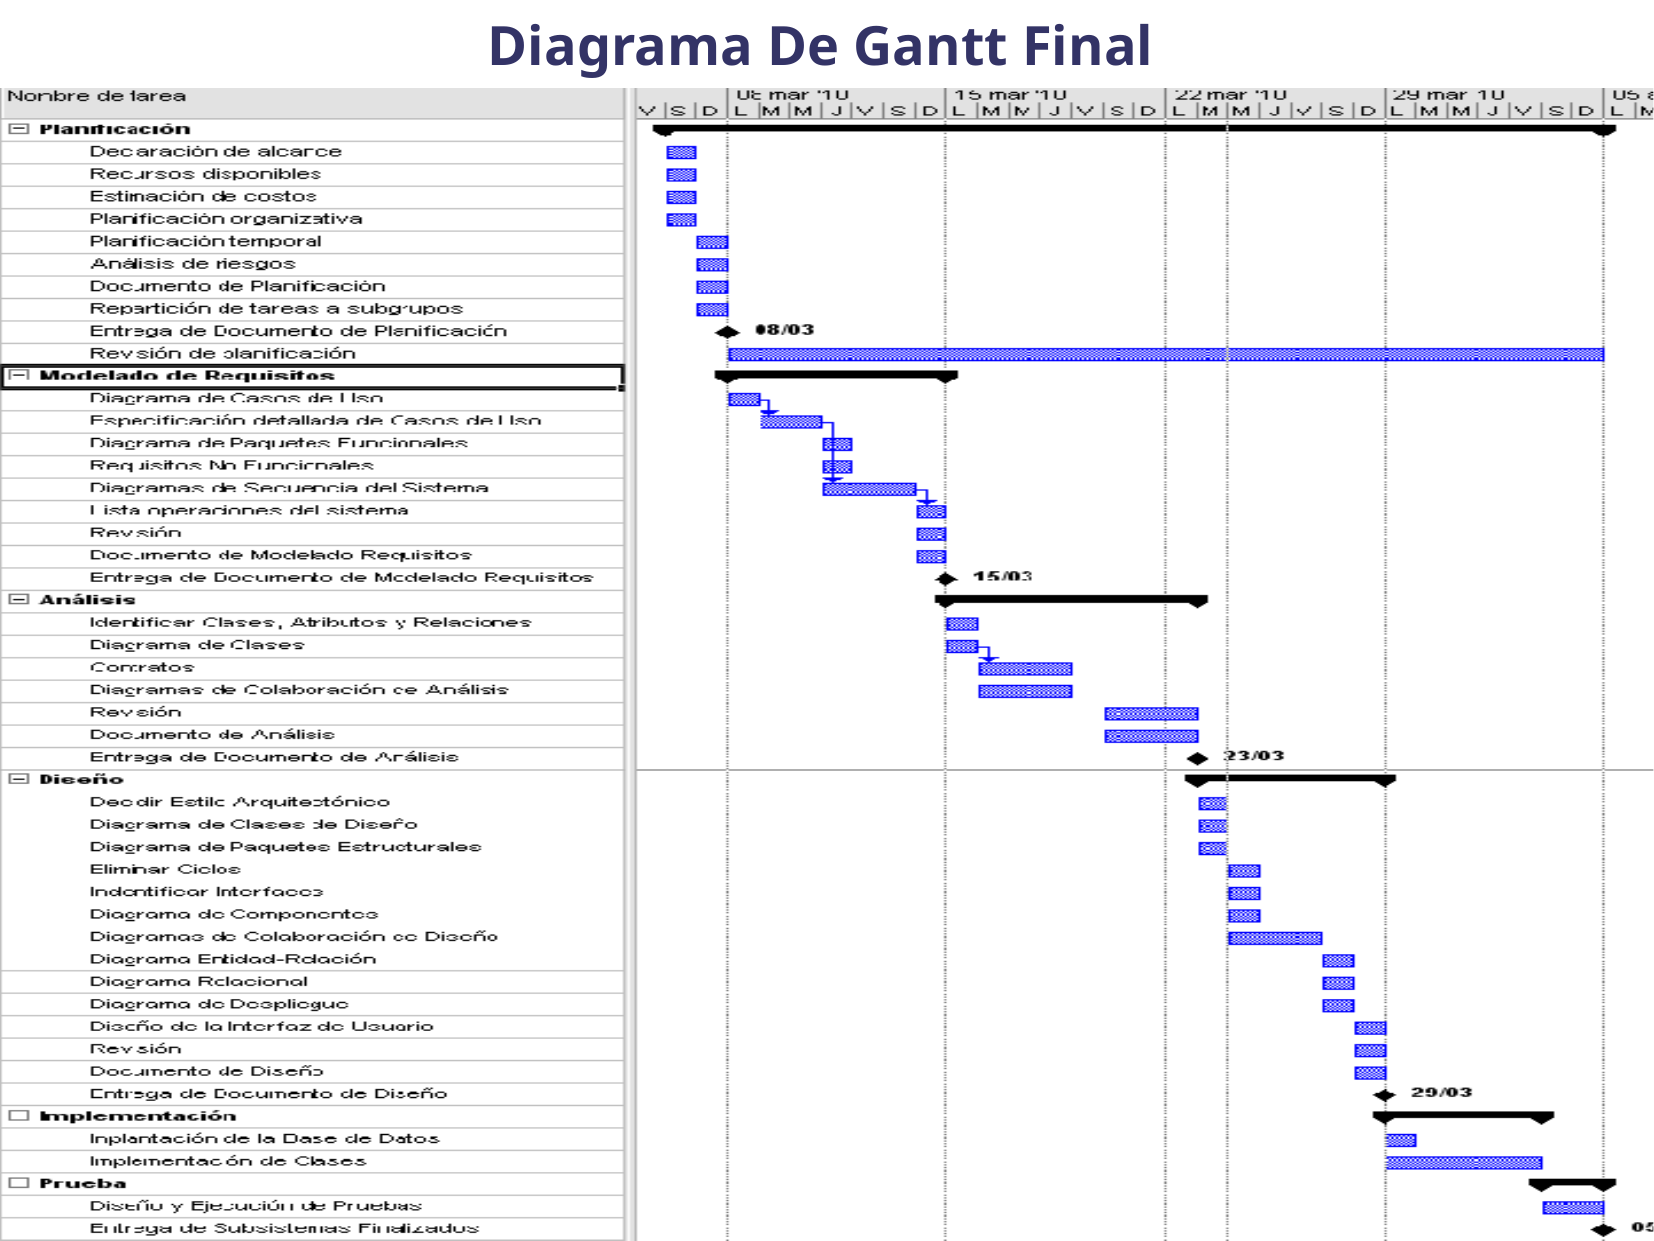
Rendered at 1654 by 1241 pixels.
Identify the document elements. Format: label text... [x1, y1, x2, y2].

picture [0, 88, 1654, 1241]
title Diagrama De Gantt Final [76, 0, 1565, 88]
